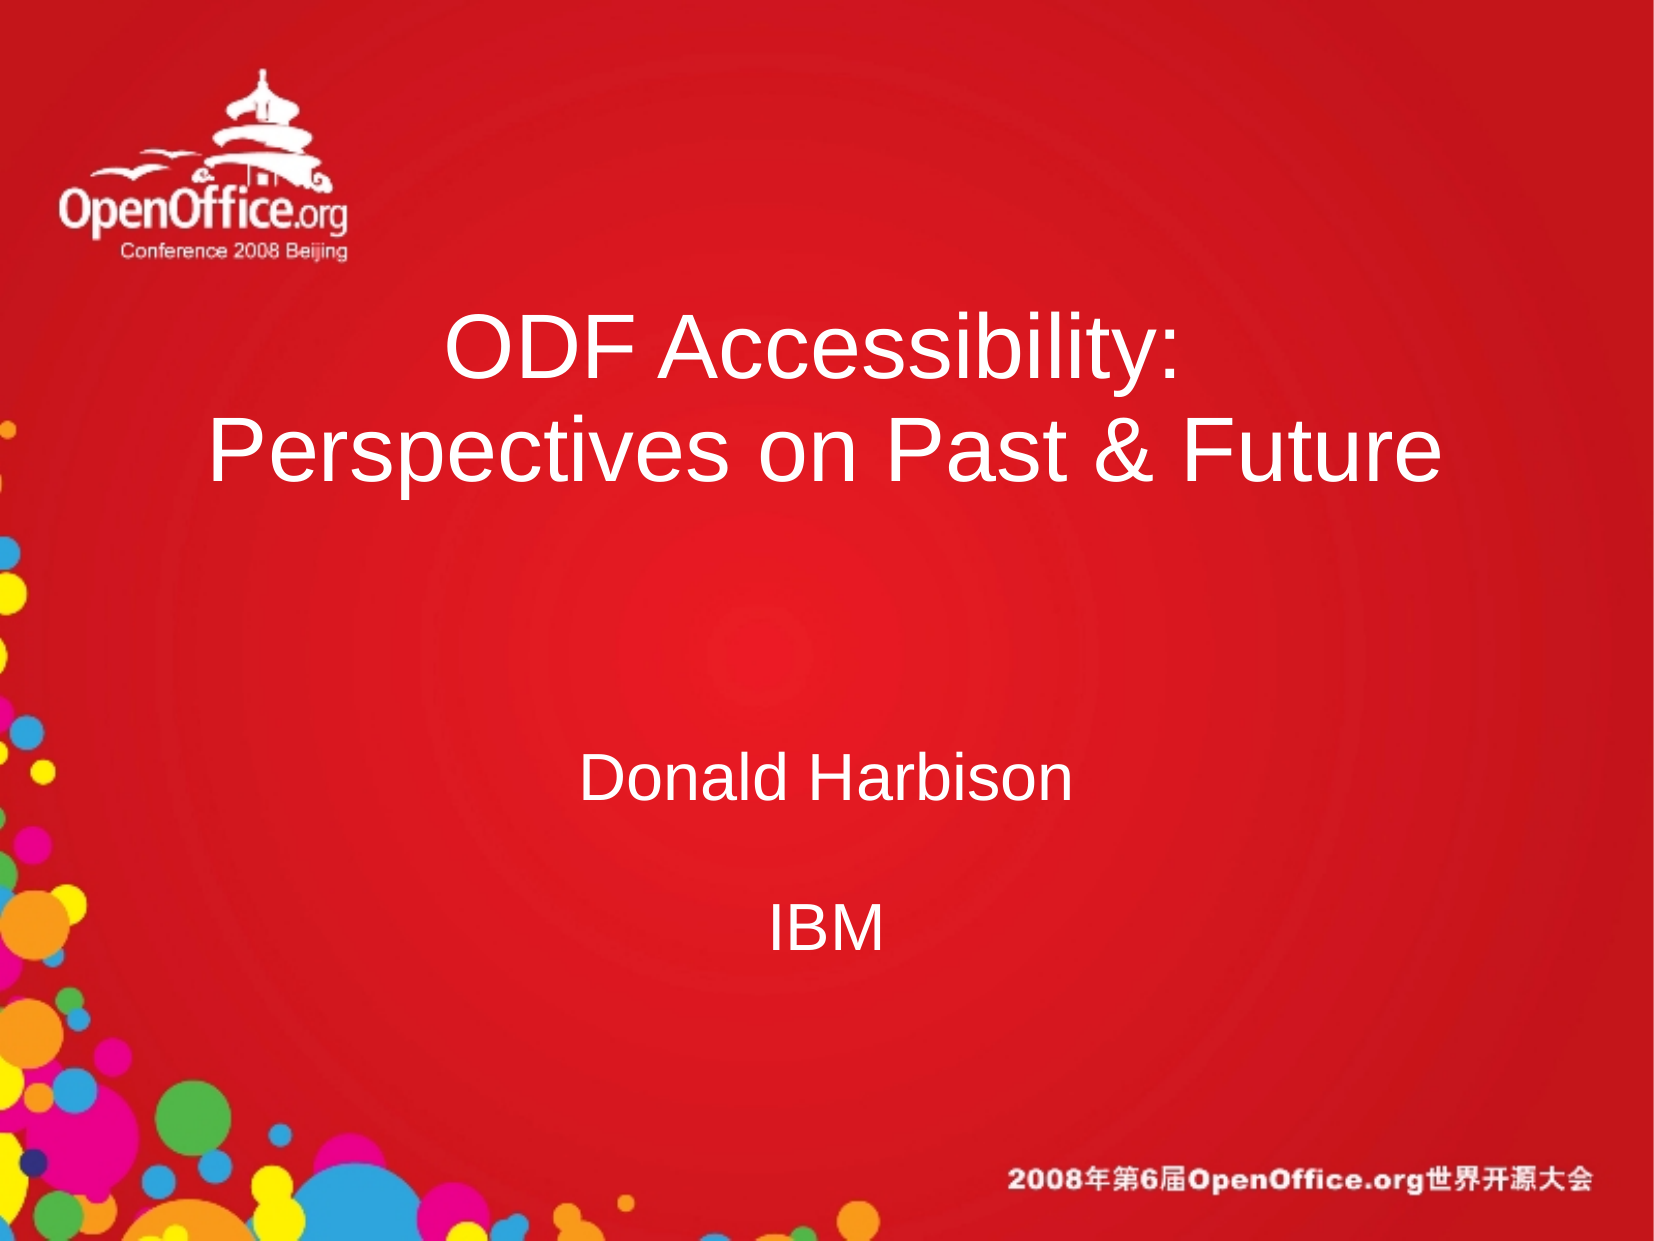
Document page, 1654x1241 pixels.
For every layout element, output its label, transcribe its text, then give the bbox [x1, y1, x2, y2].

title ODF Accessibility: Perspectives on Past & Future [82, 295, 1571, 502]
subtitle Donald Harbison IBM [82, 535, 1571, 1094]
picture [0, 0, 1654, 1241]
